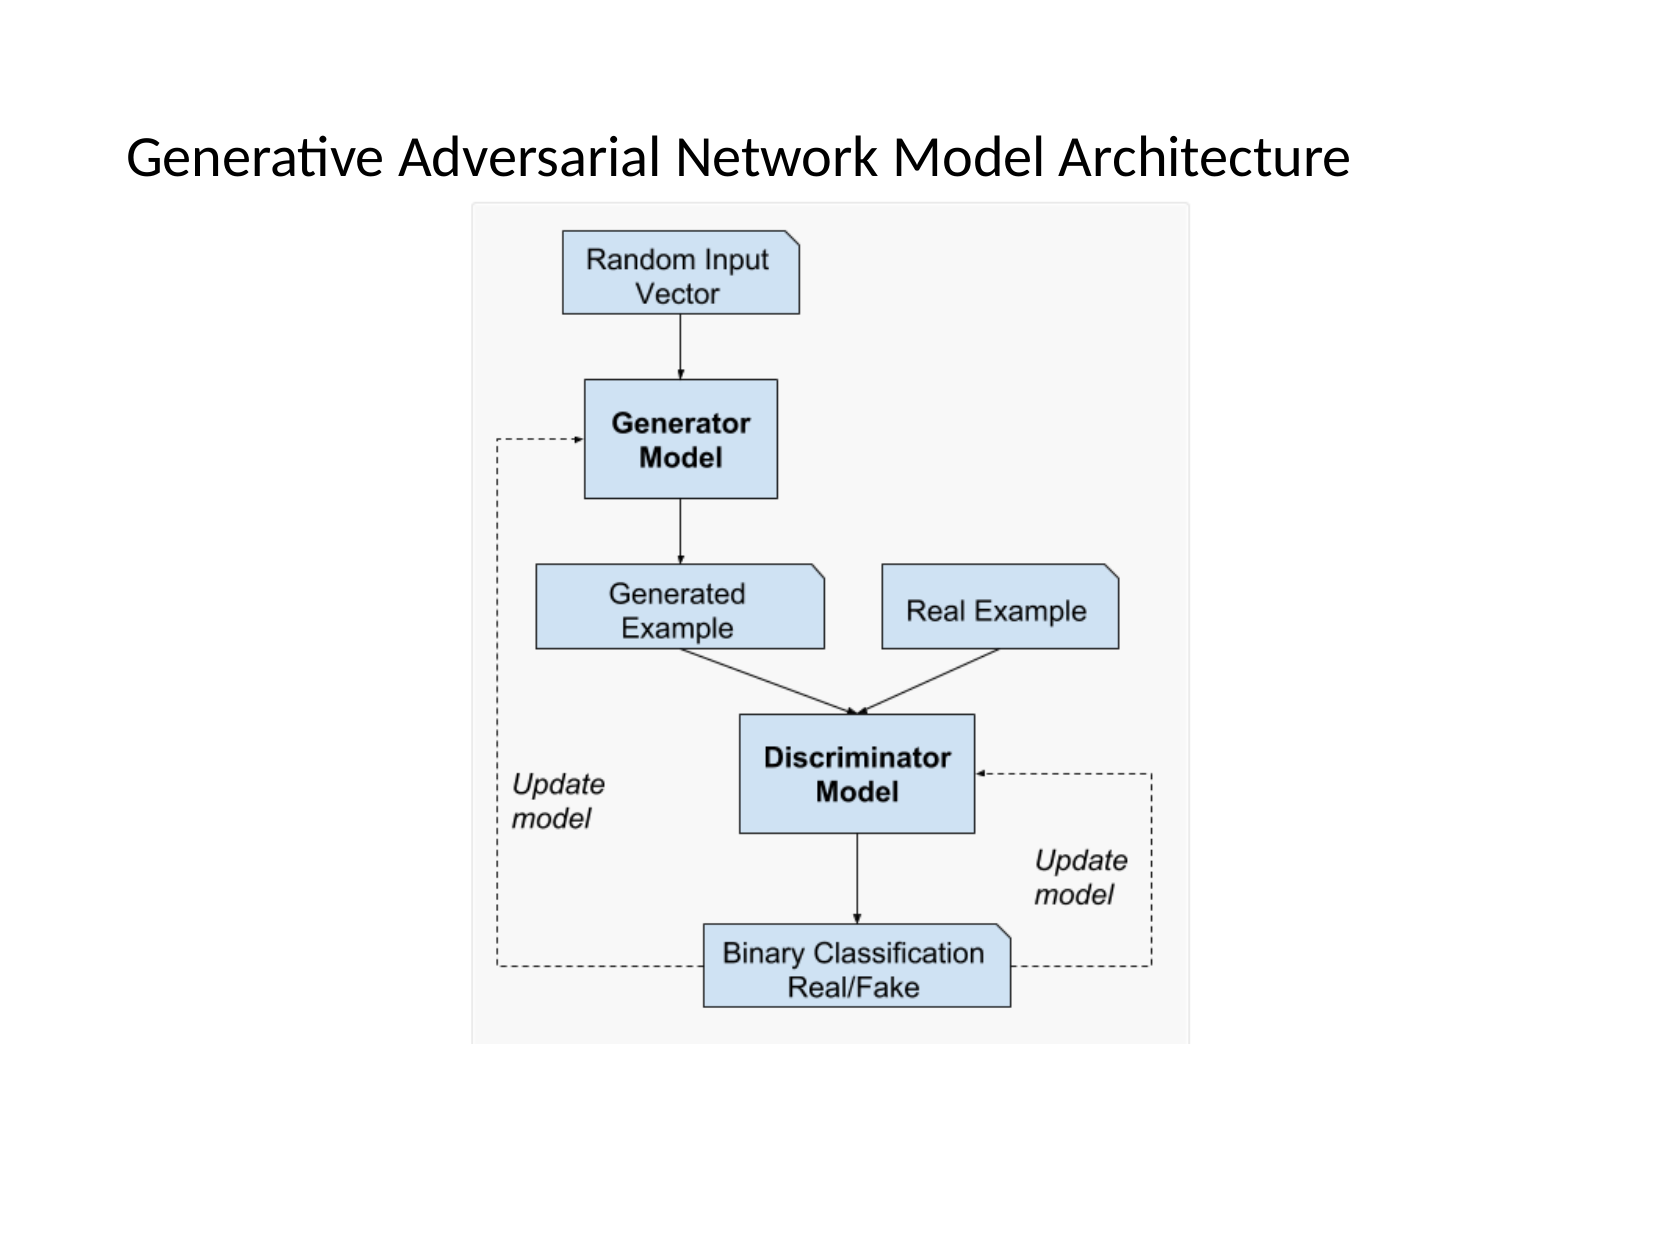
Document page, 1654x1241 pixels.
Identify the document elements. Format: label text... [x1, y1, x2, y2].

picture [445, 197, 1209, 1044]
text_box Generative Adversarial Network Model Architecture [111, 110, 1389, 197]
